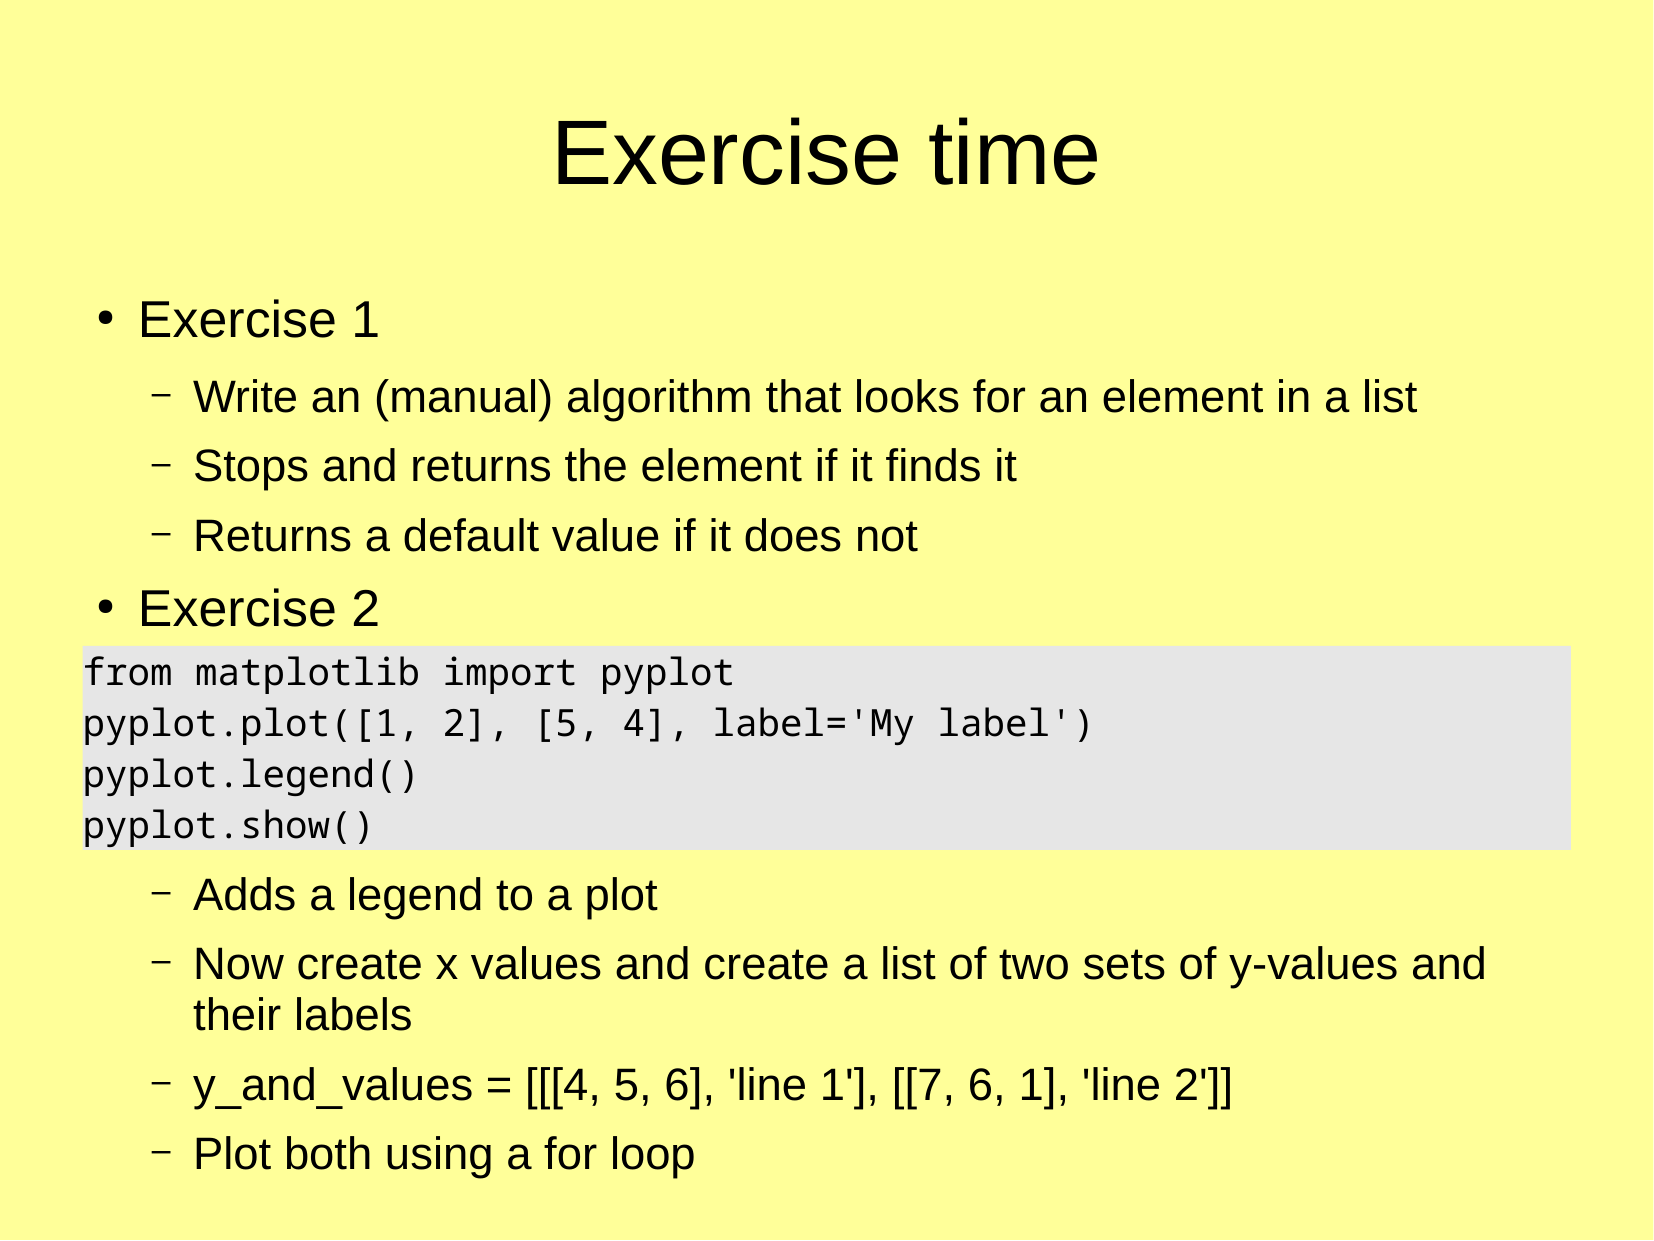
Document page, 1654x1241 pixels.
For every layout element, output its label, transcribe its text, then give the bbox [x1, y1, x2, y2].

title Exercise time [82, 49, 1571, 257]
text_box from matplotlib import pyplot pyplot.plot([1, 2], [5, 4], label='My label') pyplot.legend() pyplot.show() [82, 672, 1571, 824]
list Exercise 1 Write an (manual) algorithm that looks for an element in a list Stops and returns the element if it finds it Returns a default value if it does not Exercise 2 Adds a legend to a plot Now create x values and create a list of two sets of y-values and their labels y_and_values = [[[4, 5, 6], 'line 1'], [[7, 6, 1], 'line 2']] Plot both using a for loop [82, 850, 1571, 1184]
list Exercise 1 Write an (manual) algorithm that looks for an element in a list Stops and returns the element if it finds it Returns a default value if it does not Exercise 2 Adds a legend to a plot Now create x values and create a list of two sets of y-values and their labels y_and_values = [[[4, 5, 6], 'line 1'], [[7, 6, 1], 'line 2']] Plot both using a for loop [82, 290, 1571, 645]
